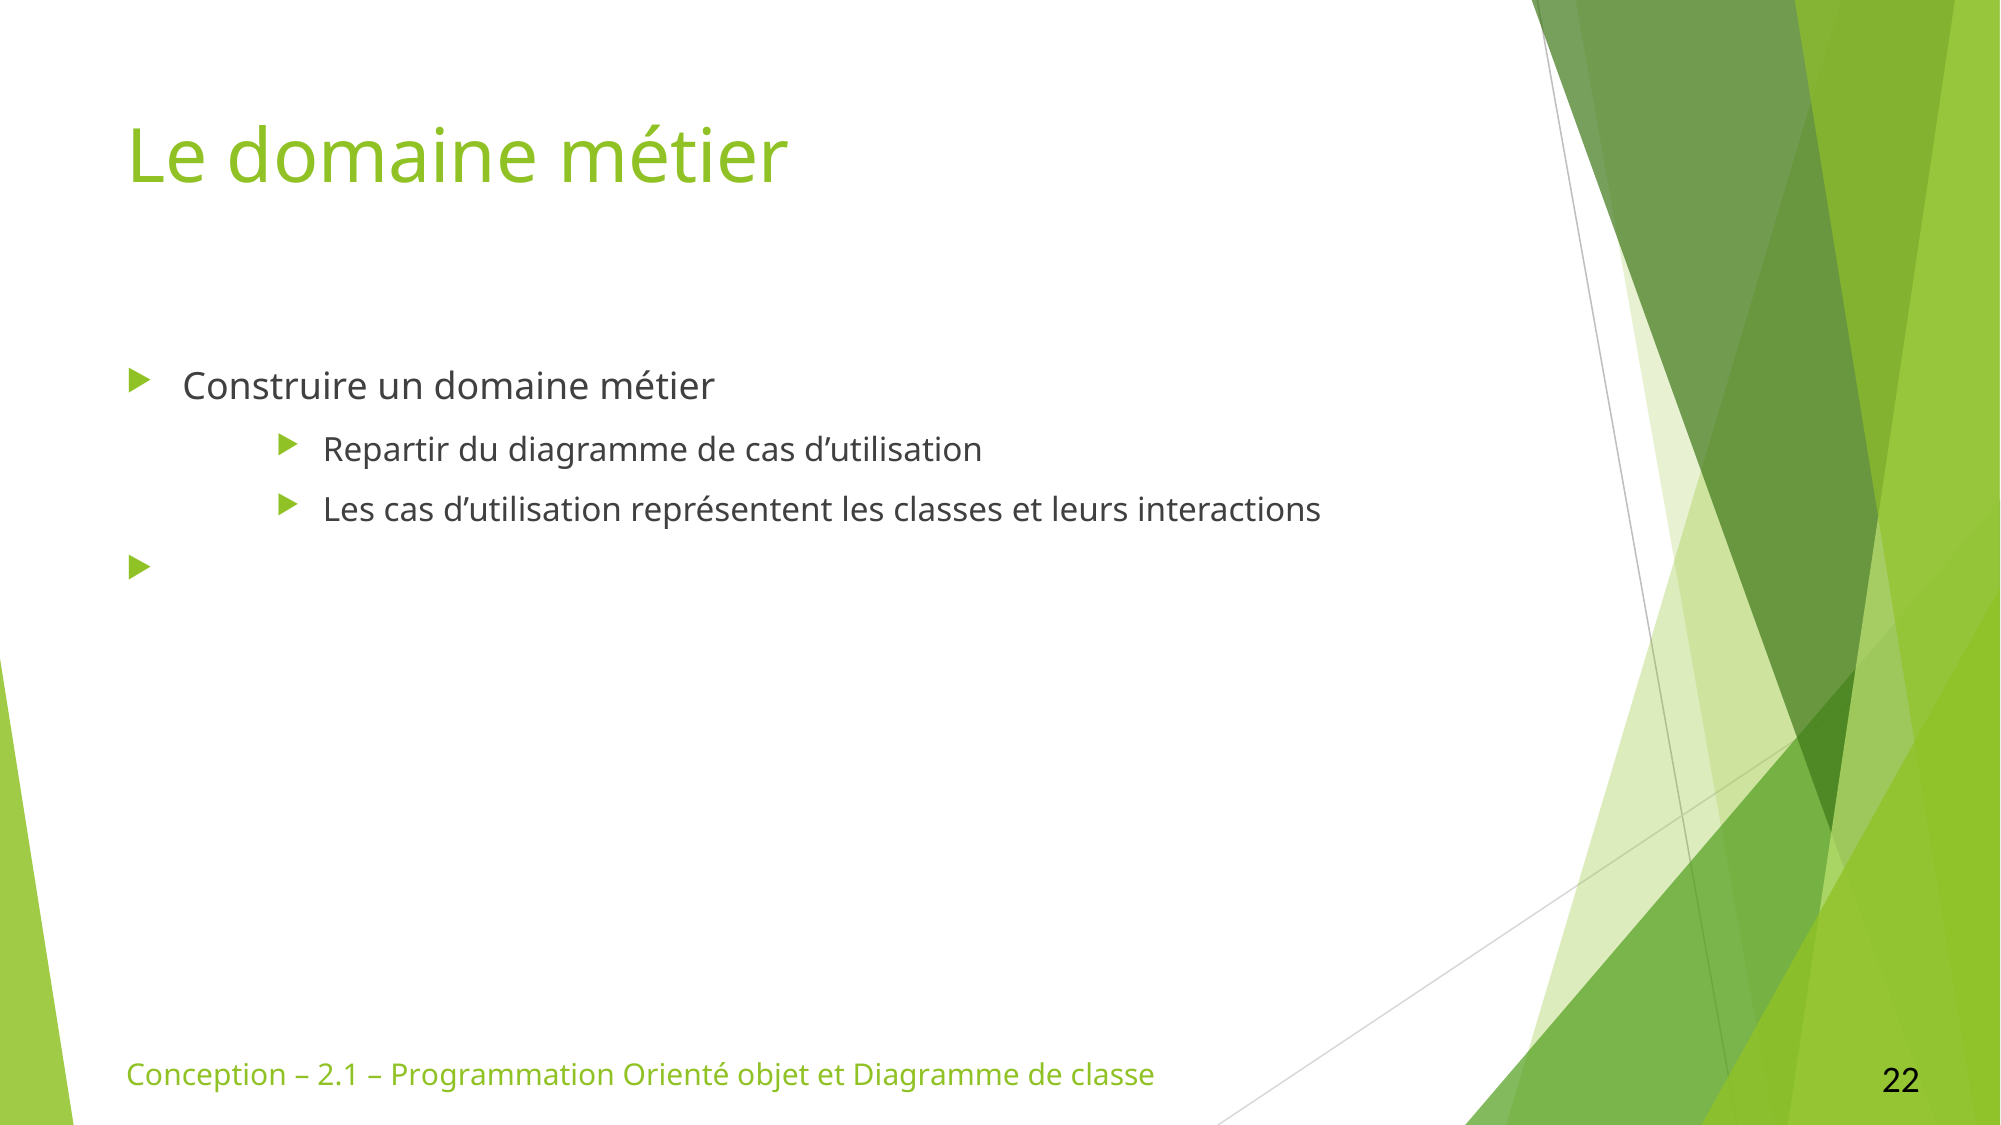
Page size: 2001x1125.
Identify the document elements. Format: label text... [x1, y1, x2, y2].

list Construire un domaine métier Repartir du diagramme de cas d’utilisation Les cas d’utilisation représentent les classes et leurs interactions [111, 354, 1522, 992]
text_box [1866, 1047, 1979, 1108]
title Le domaine métier [111, 99, 1522, 317]
text_box Conception – 2.1 – Programmation Orienté objet et Diagramme de classe [111, 1047, 1210, 1109]
